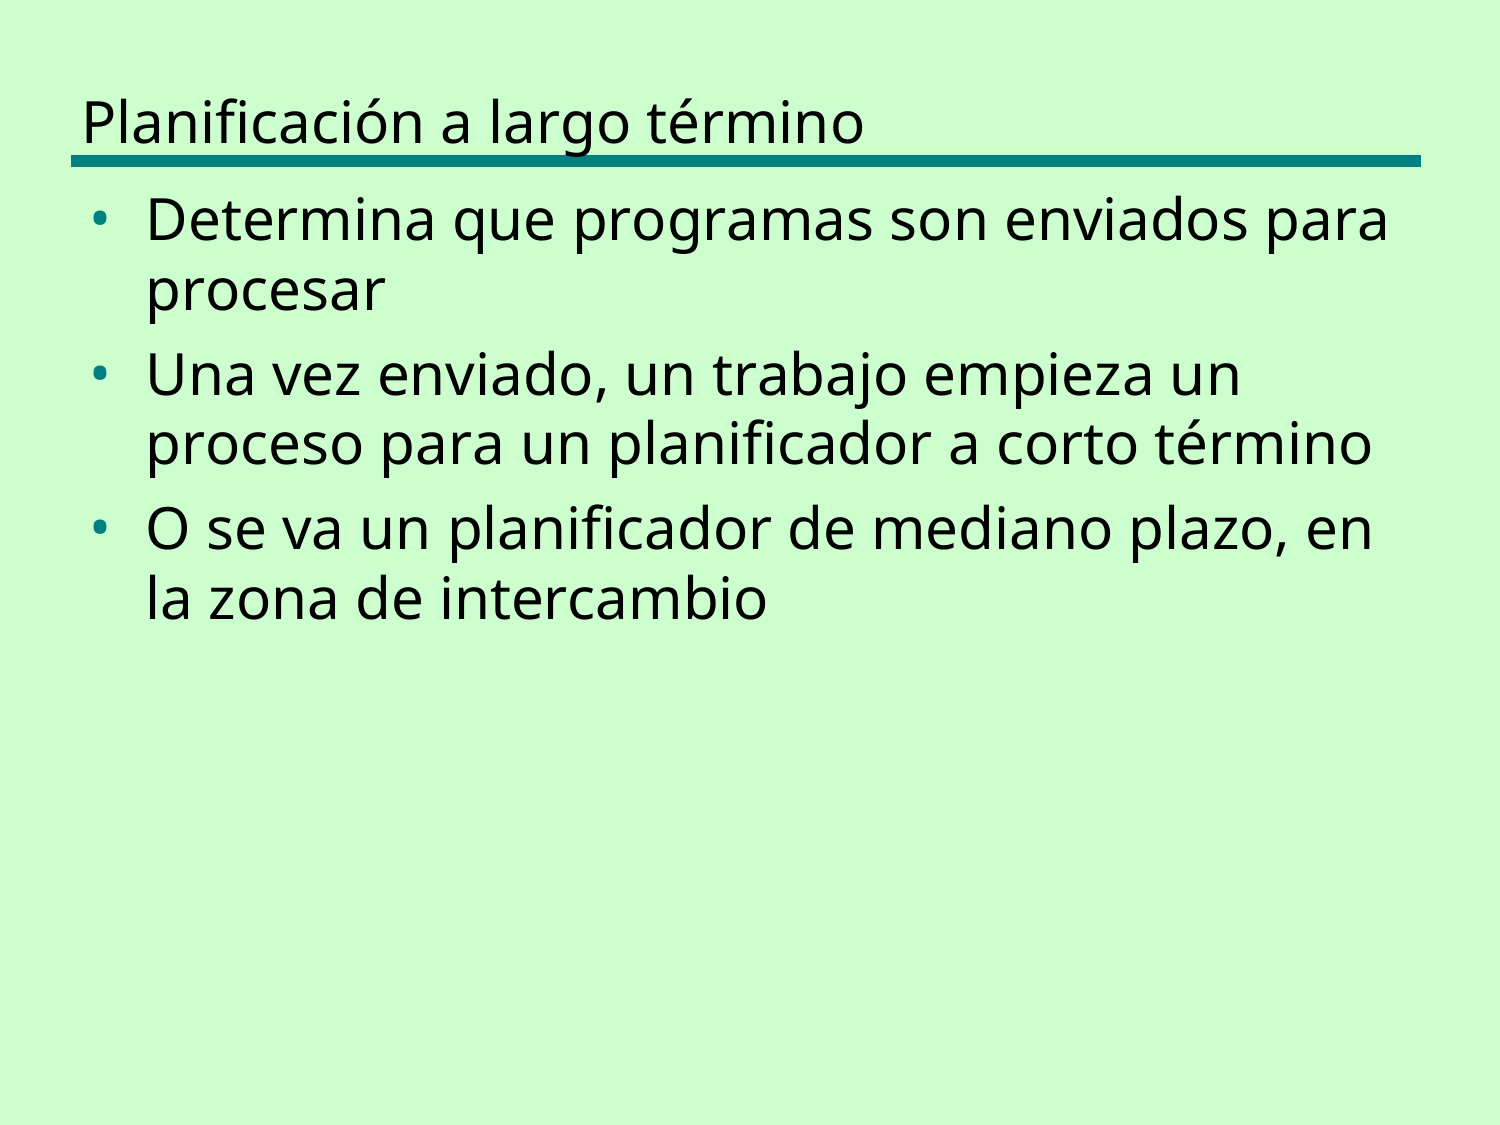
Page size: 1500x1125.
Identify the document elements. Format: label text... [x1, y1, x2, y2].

title Planificación a largo término [66, 24, 1413, 163]
list Determina que programas son enviados para procesar Una vez enviado, un trabajo empieza un proceso para un planificador a corto término O se va un planificador de mediano plazo, en la zona de intercambio [74, 174, 1417, 1101]
